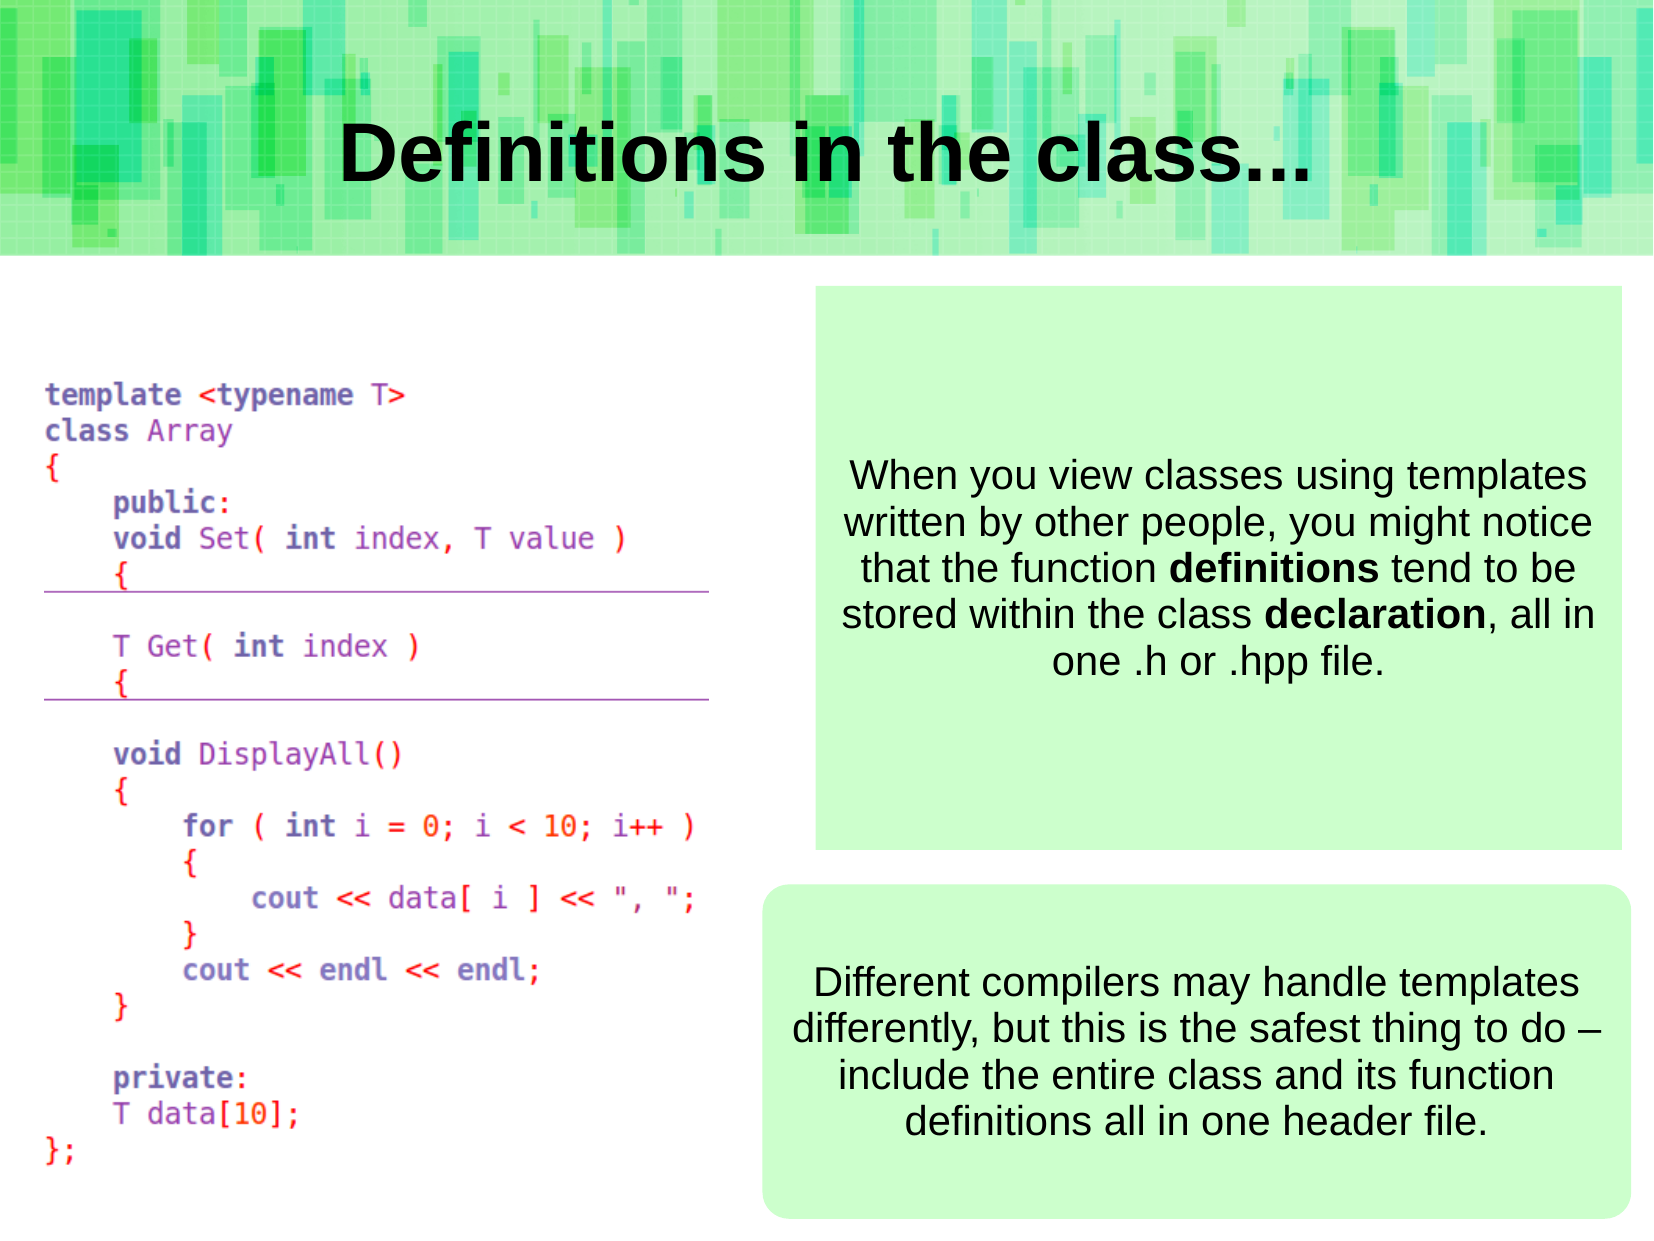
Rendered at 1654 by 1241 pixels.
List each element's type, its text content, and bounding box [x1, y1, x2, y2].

text_box When you view classes using templates written by other people, you might notice that the function definitions tend to be stored within the class declaration, all in one .h or .hpp file. [815, 285, 1622, 850]
text_box Different compilers may handle templates differently, but this is the safest thing to do – include the entire class and its function definitions all in one header file. [762, 884, 1632, 1219]
picture [0, 0, 1654, 1241]
title Definitions in the class... [82, 49, 1571, 257]
